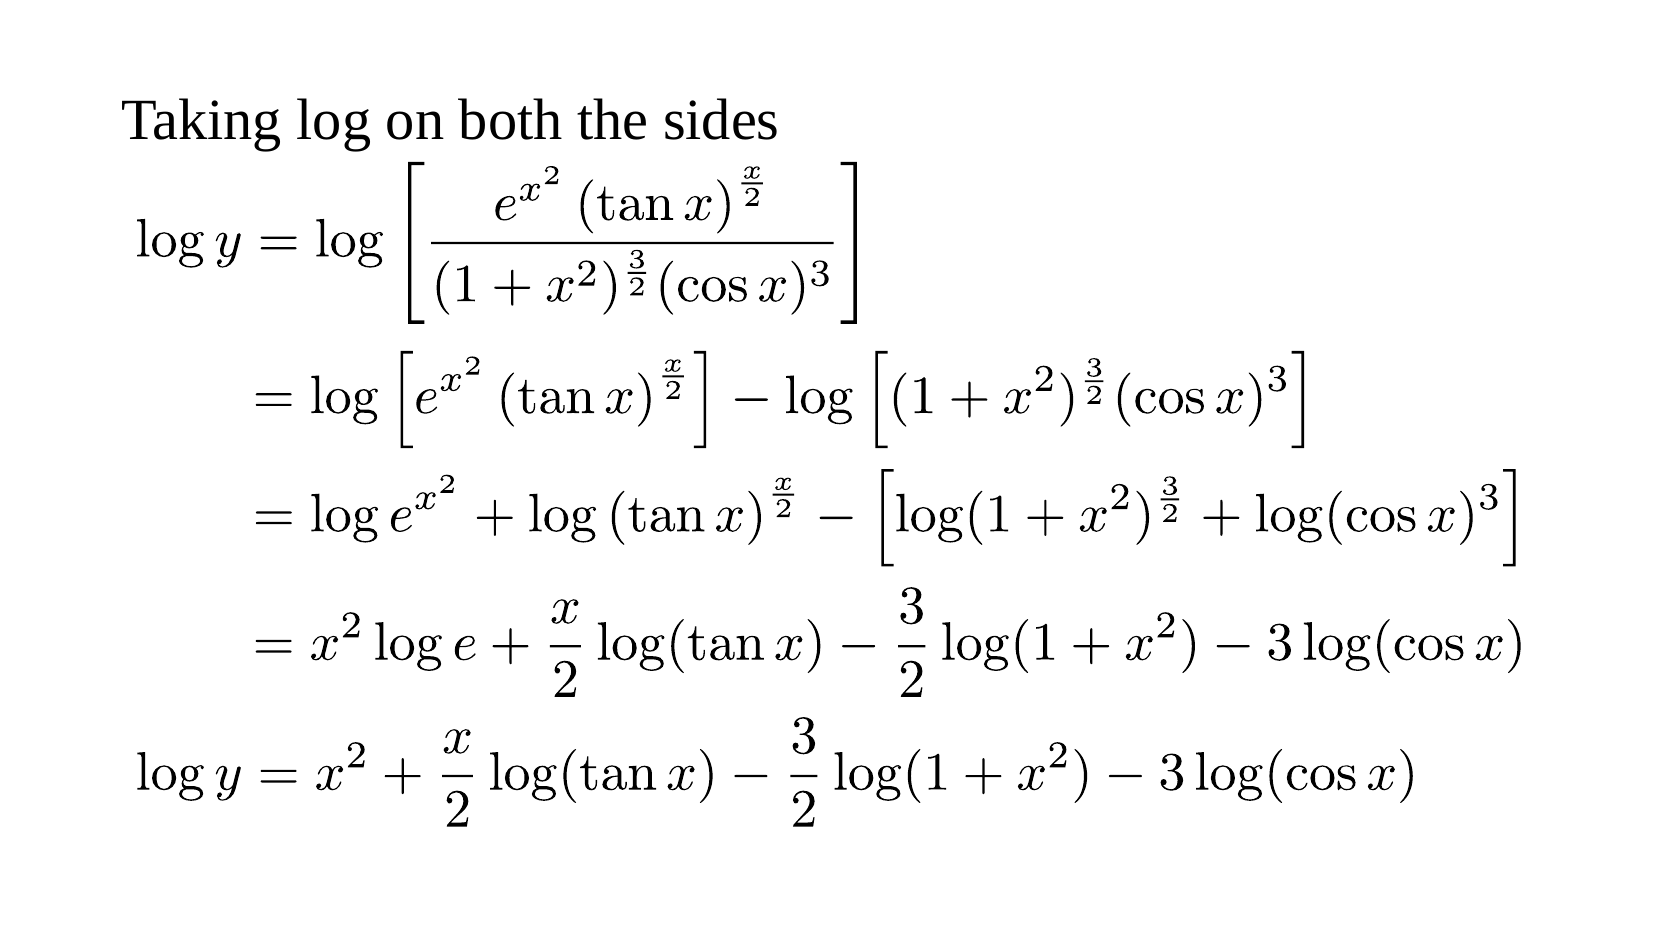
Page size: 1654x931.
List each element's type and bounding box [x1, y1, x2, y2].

text_box [255, 469, 1516, 567]
text_box [137, 717, 1413, 827]
title [47, 47, 1607, 910]
text_box [255, 350, 1305, 449]
text_box [137, 161, 857, 324]
text_box [255, 587, 1521, 697]
